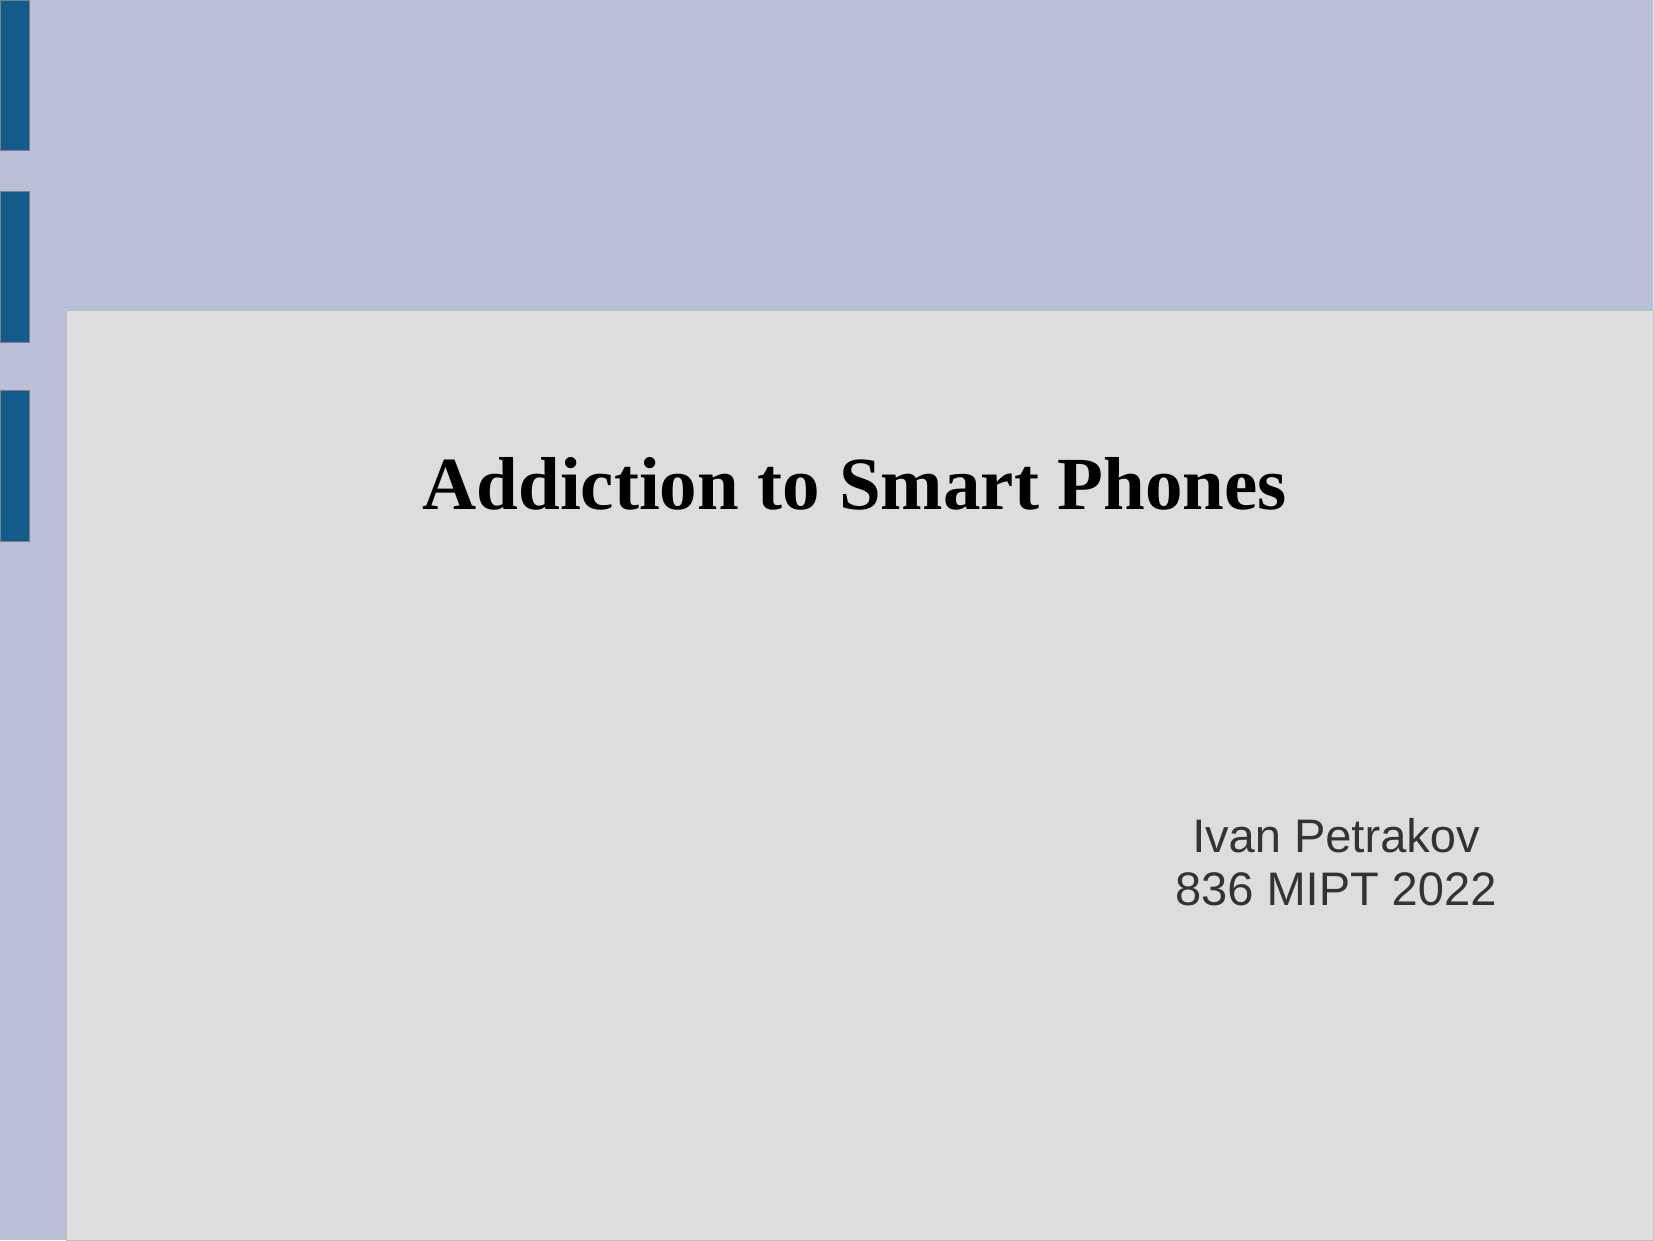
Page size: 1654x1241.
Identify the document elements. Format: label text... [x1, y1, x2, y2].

title Ivan Petrakov 836 MIPT 2022 [1005, 810, 1654, 916]
subtitle Addiction to Smart Phones [210, 360, 1501, 609]
